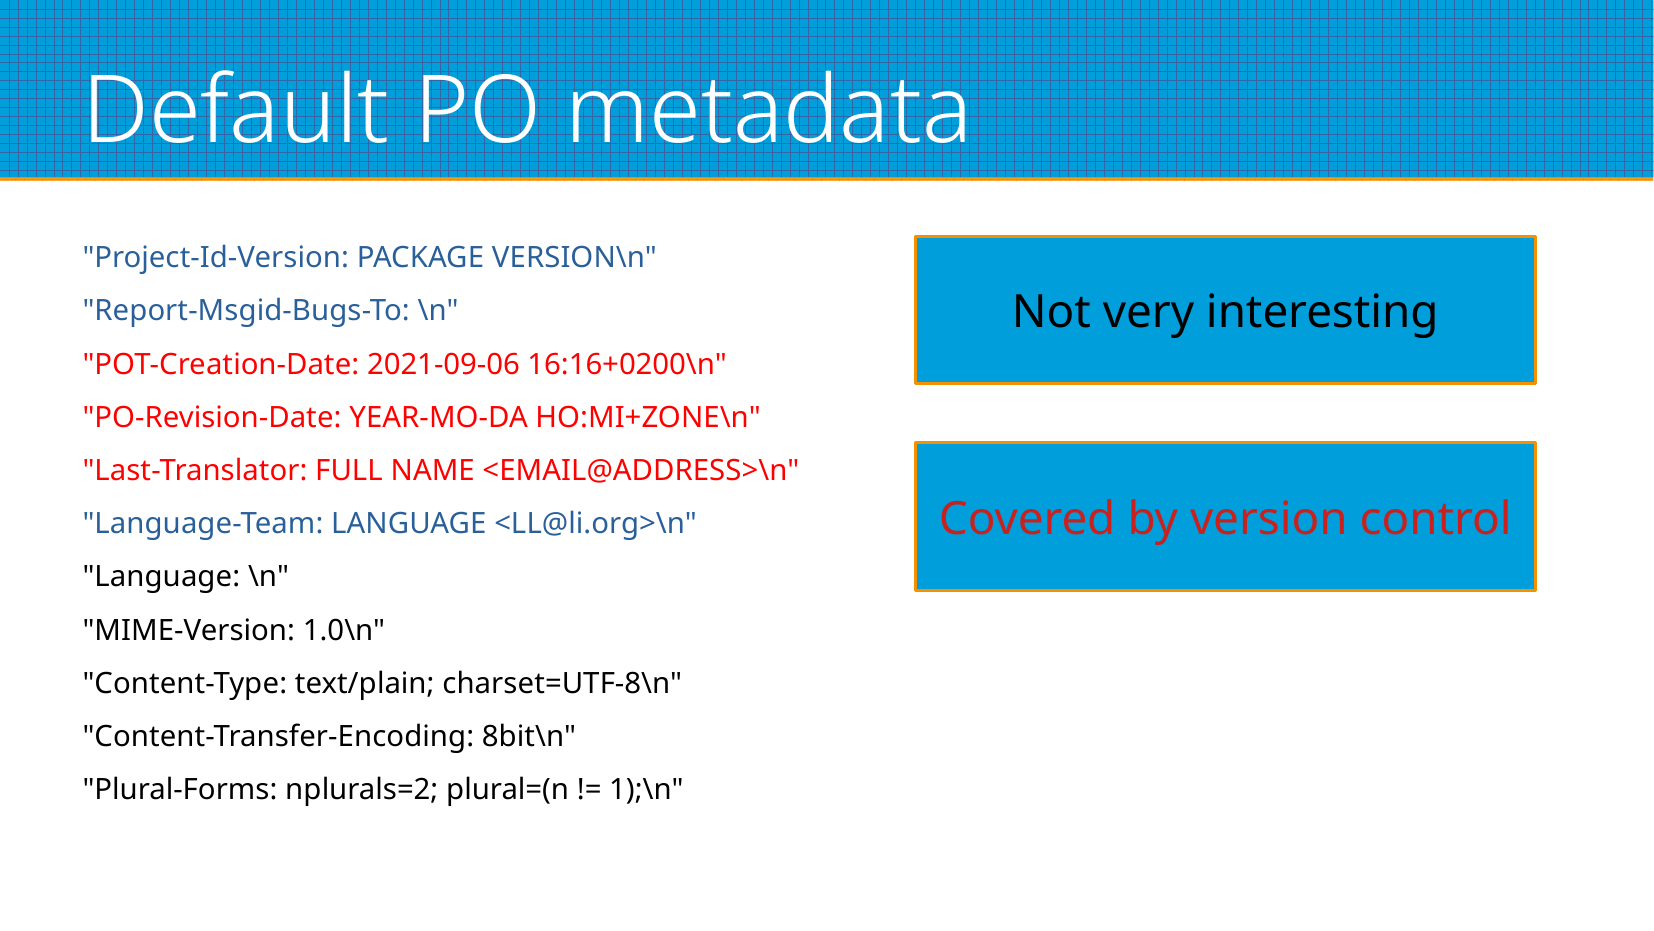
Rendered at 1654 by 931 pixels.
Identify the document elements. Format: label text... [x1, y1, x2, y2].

list "Project-Id-Version: PACKAGE VERSION\n" "Report-Msgid-Bugs-To: \n" "POT-Creation-Date: 2021-09-06 16:16+0200\n" "PO-Revision-Date: YEAR-MO-DA HO:MI+ZONE\n" "Last-Translator: FULL NAME <EMAIL@ADDRESS>\n" "Language-Team: LANGUAGE <LL@li.org>\n" "Language: \n" "MIME-Version: 1.0\n" "Content-Type: text/plain; charset=UTF-8\n" "Content-Transfer-Encoding: 8bit\n" "Plural-Forms: nplurals=2; plural=(n != 1);\n" [82, 236, 1563, 811]
title Default PO metadata [82, 14, 1571, 171]
text_box Not very interesting [915, 236, 1536, 384]
text_box Covered by version control [915, 442, 1536, 591]
